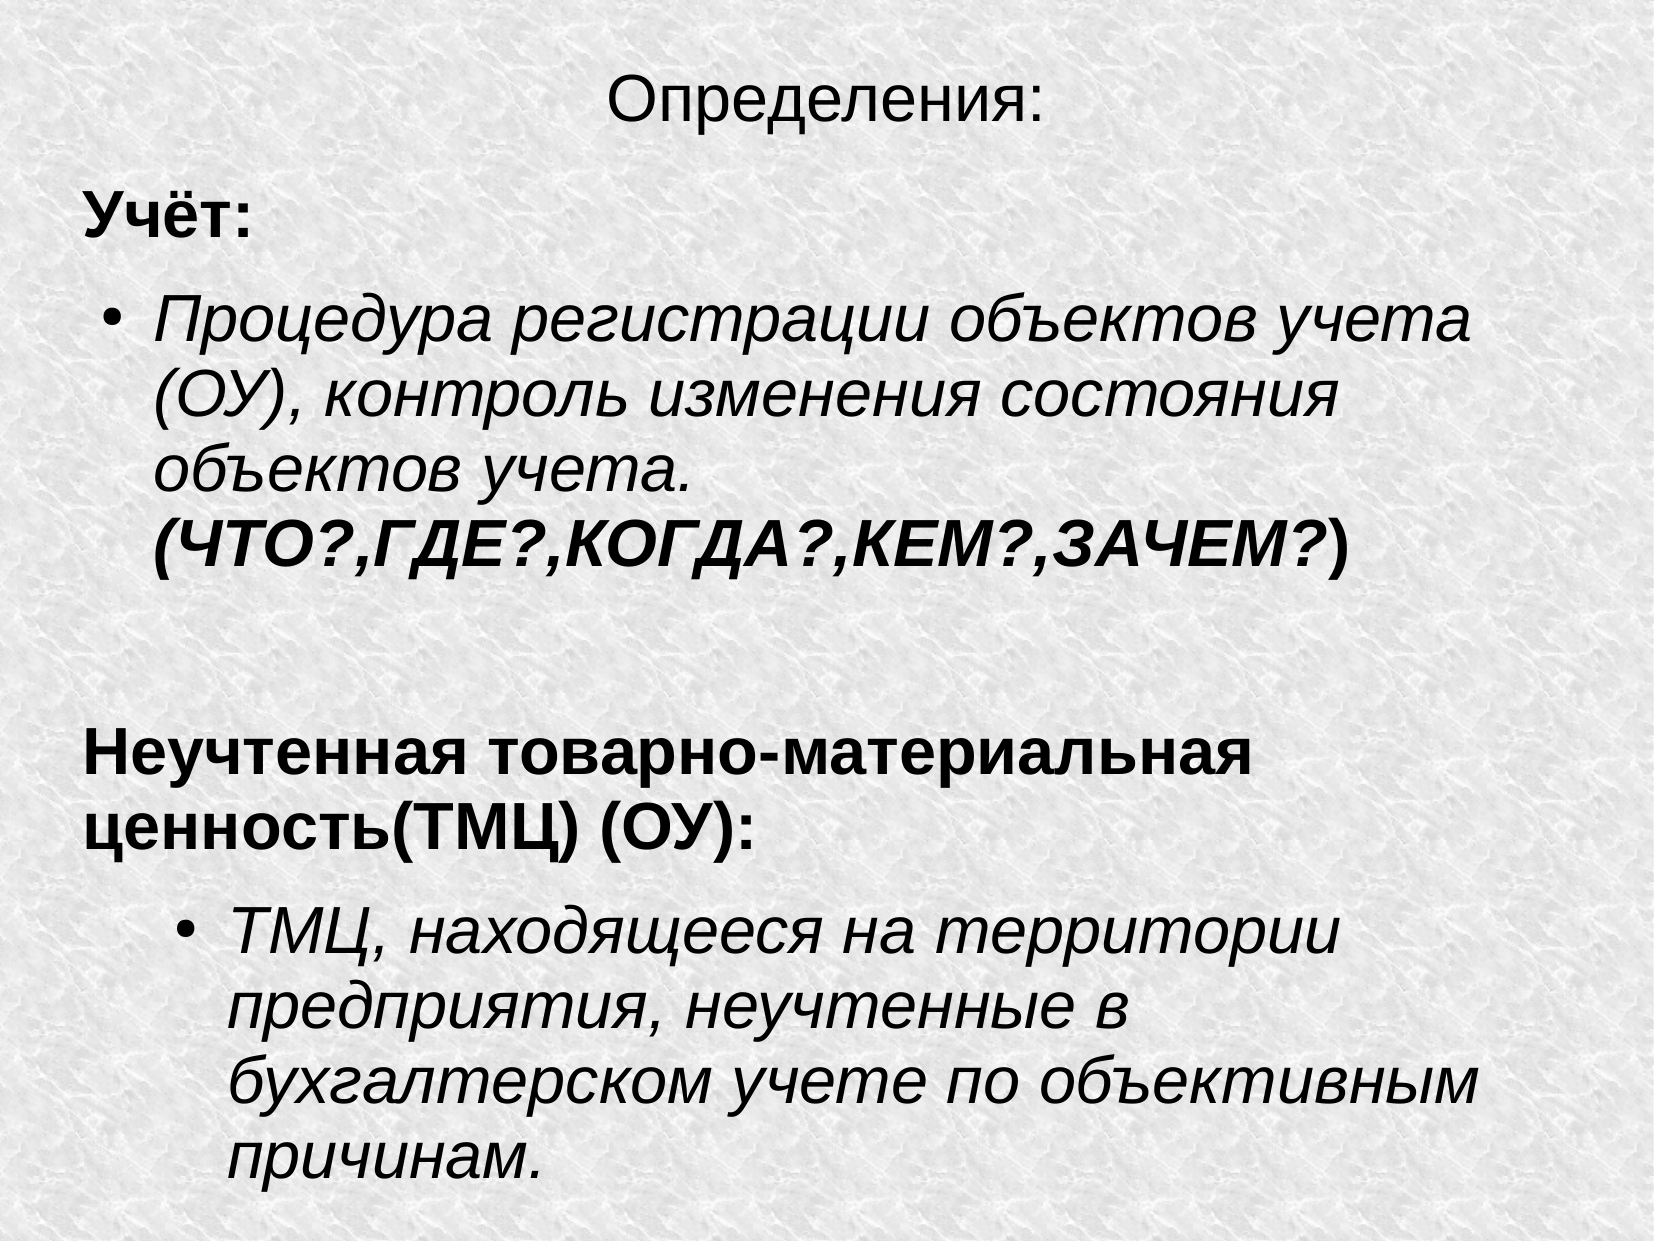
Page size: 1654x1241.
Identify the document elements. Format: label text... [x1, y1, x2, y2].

title Определения: [82, 49, 1571, 148]
picture [0, 0, 1654, 1241]
list Учёт: Процедура регистрации объектов учета (ОУ), контроль изменения состояния объектов учета. (ЧТО?,ГДЕ?,КОГДА?,КЕМ?,ЗАЧЕМ?) Неучтенная товарно-материальная ценность(ТМЦ) (ОУ): ТМЦ, находящееся на территории предприятия, неучтенные в бухгалтерском учете по объективным причинам. [82, 177, 1571, 1193]
